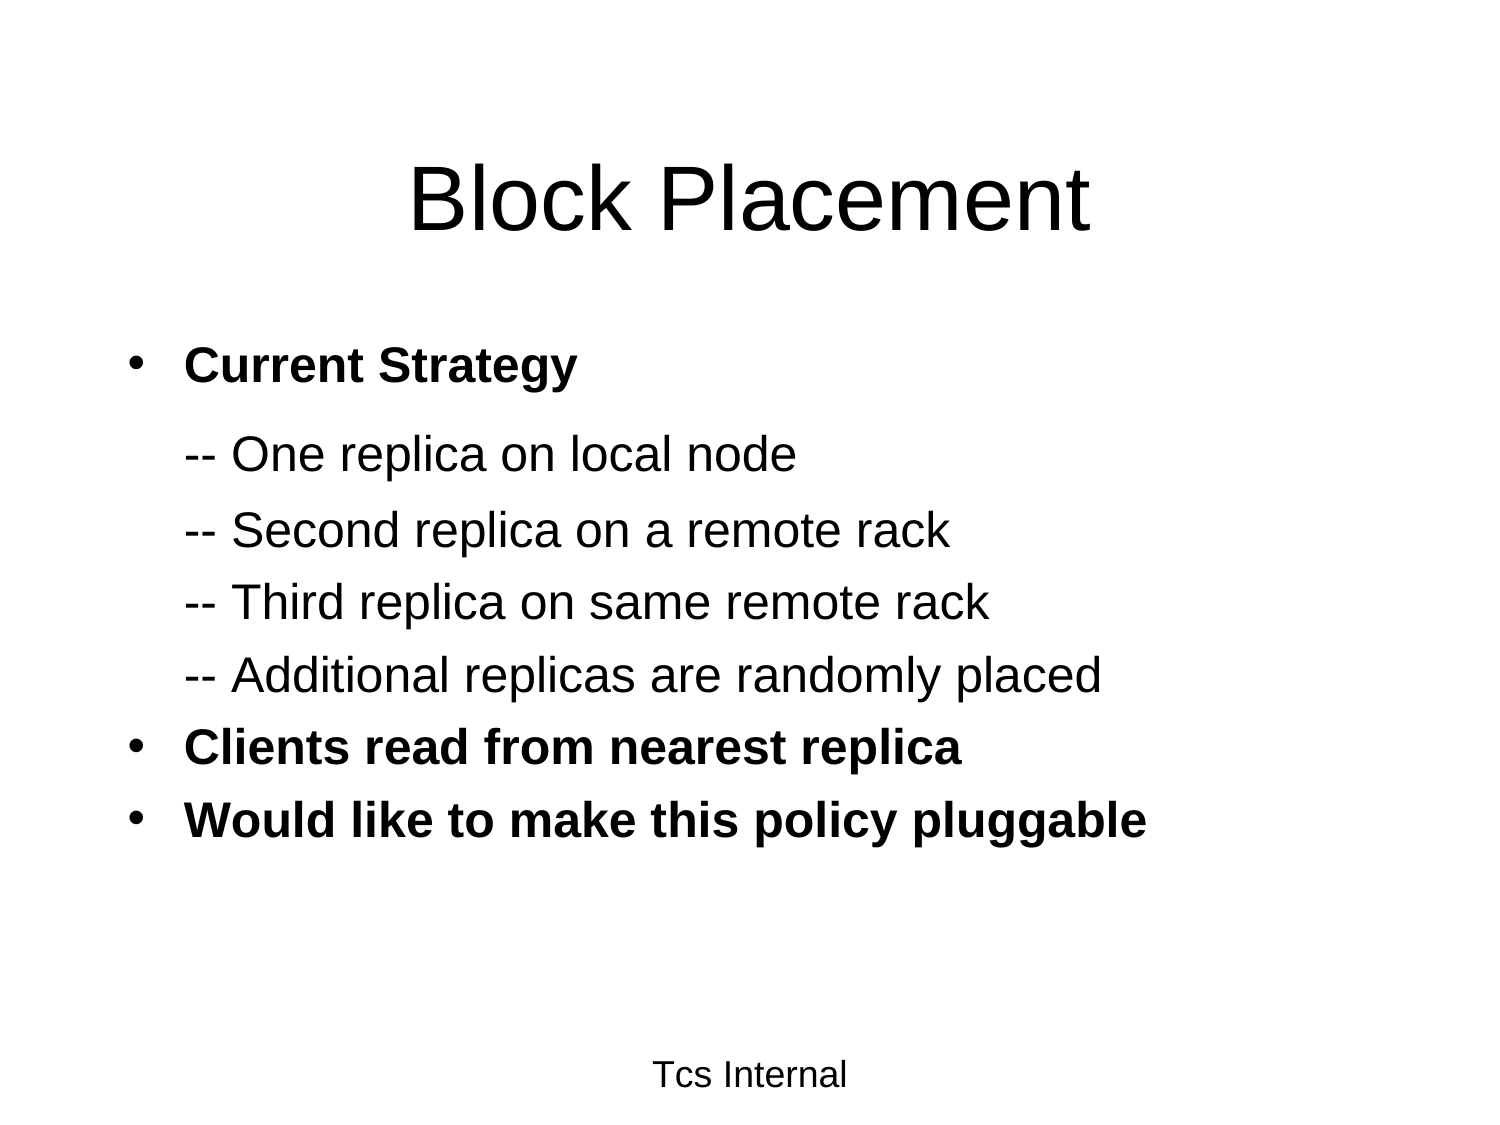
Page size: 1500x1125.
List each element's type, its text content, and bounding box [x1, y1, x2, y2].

title Block Placement [112, 99, 1388, 288]
list Current Strategy -- One replica on local node -- Second replica on a remote rack -- Third replica on same remote rack -- Additional replicas are randomly placed Clients read from nearest replica Would like to make this policy pluggable [112, 324, 1388, 1001]
